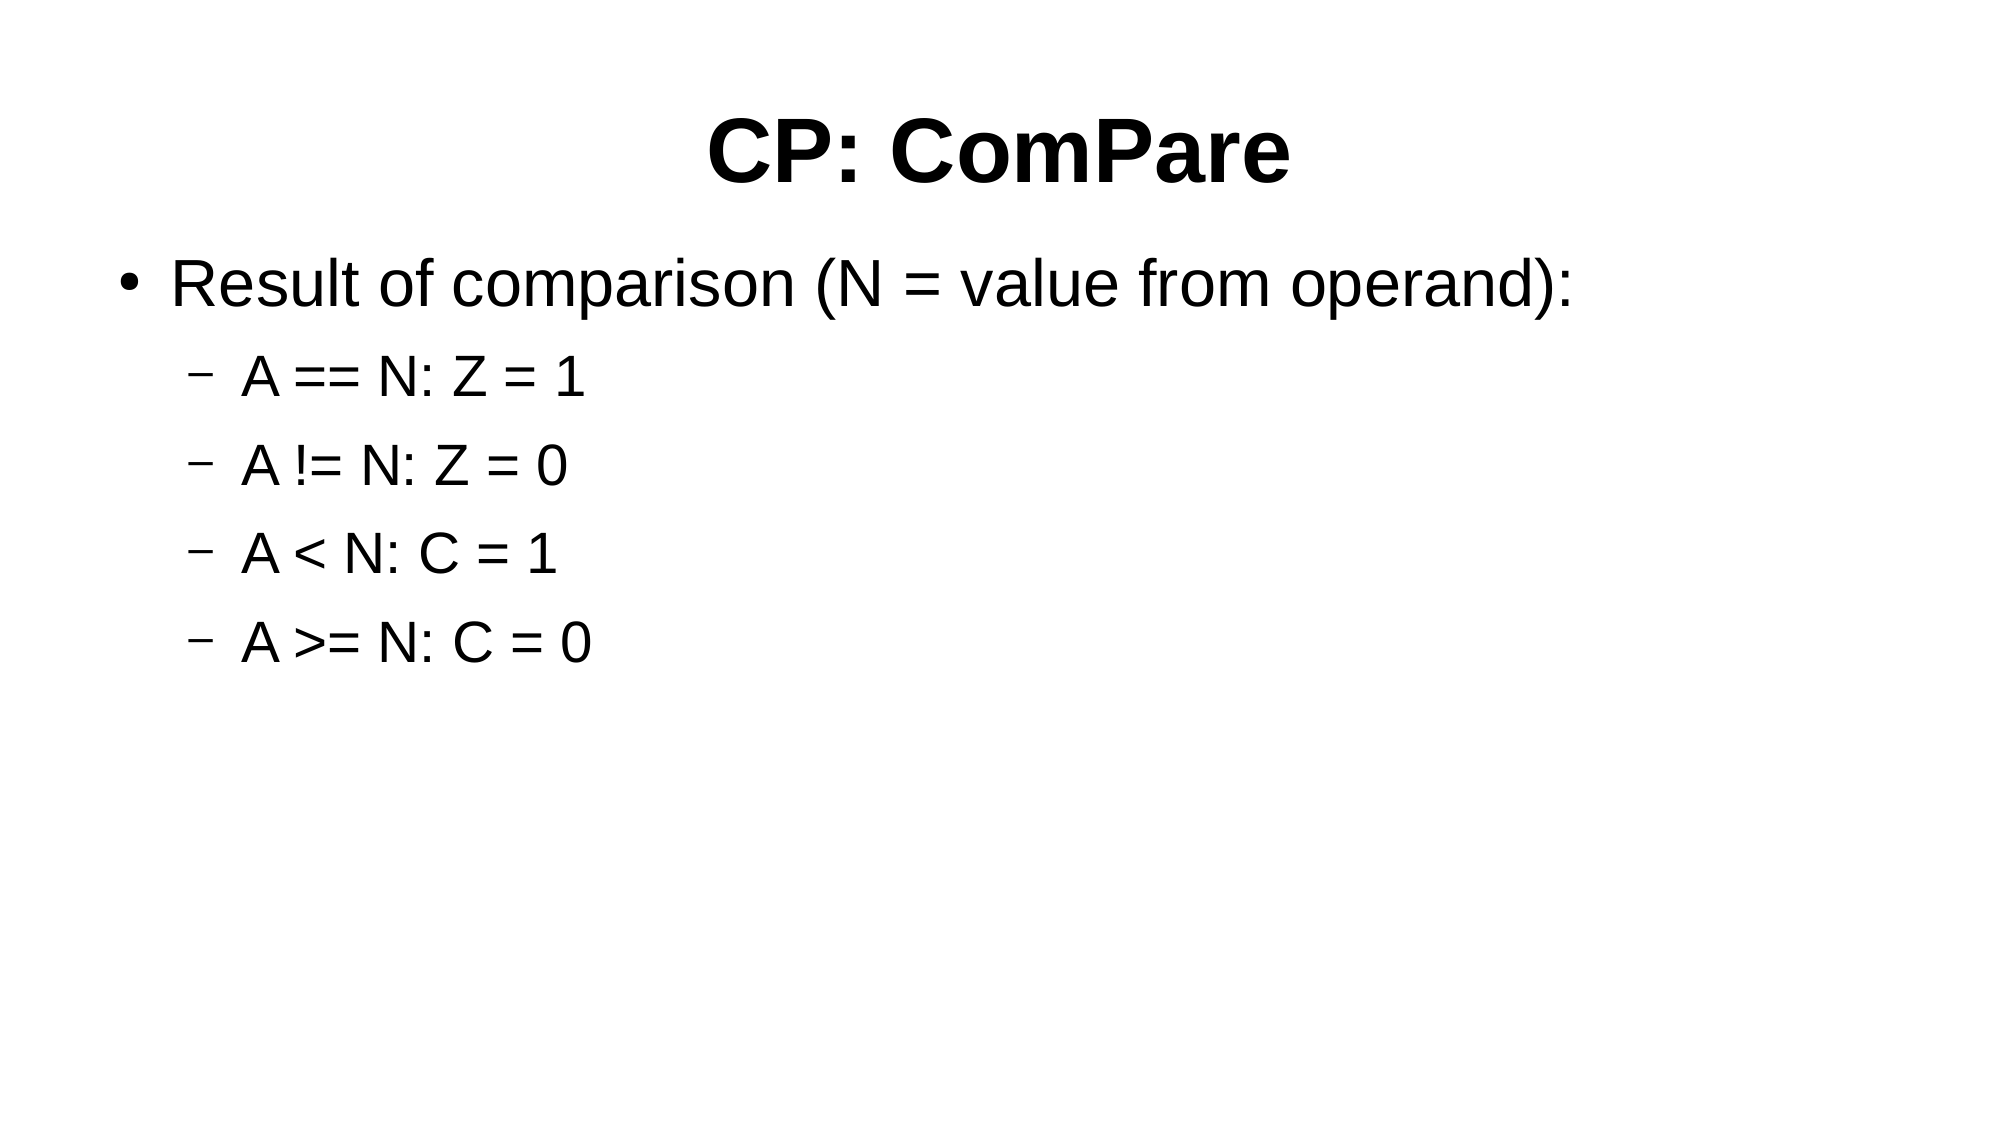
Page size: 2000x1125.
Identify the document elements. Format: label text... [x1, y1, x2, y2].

title CP: ComPare [137, 42, 1862, 245]
list Result of comparison (N = value from operand): A == N: Z = 1 A != N: Z = 0 A < N: C = 1 A >= N: C = 0 [99, 245, 1935, 1048]
